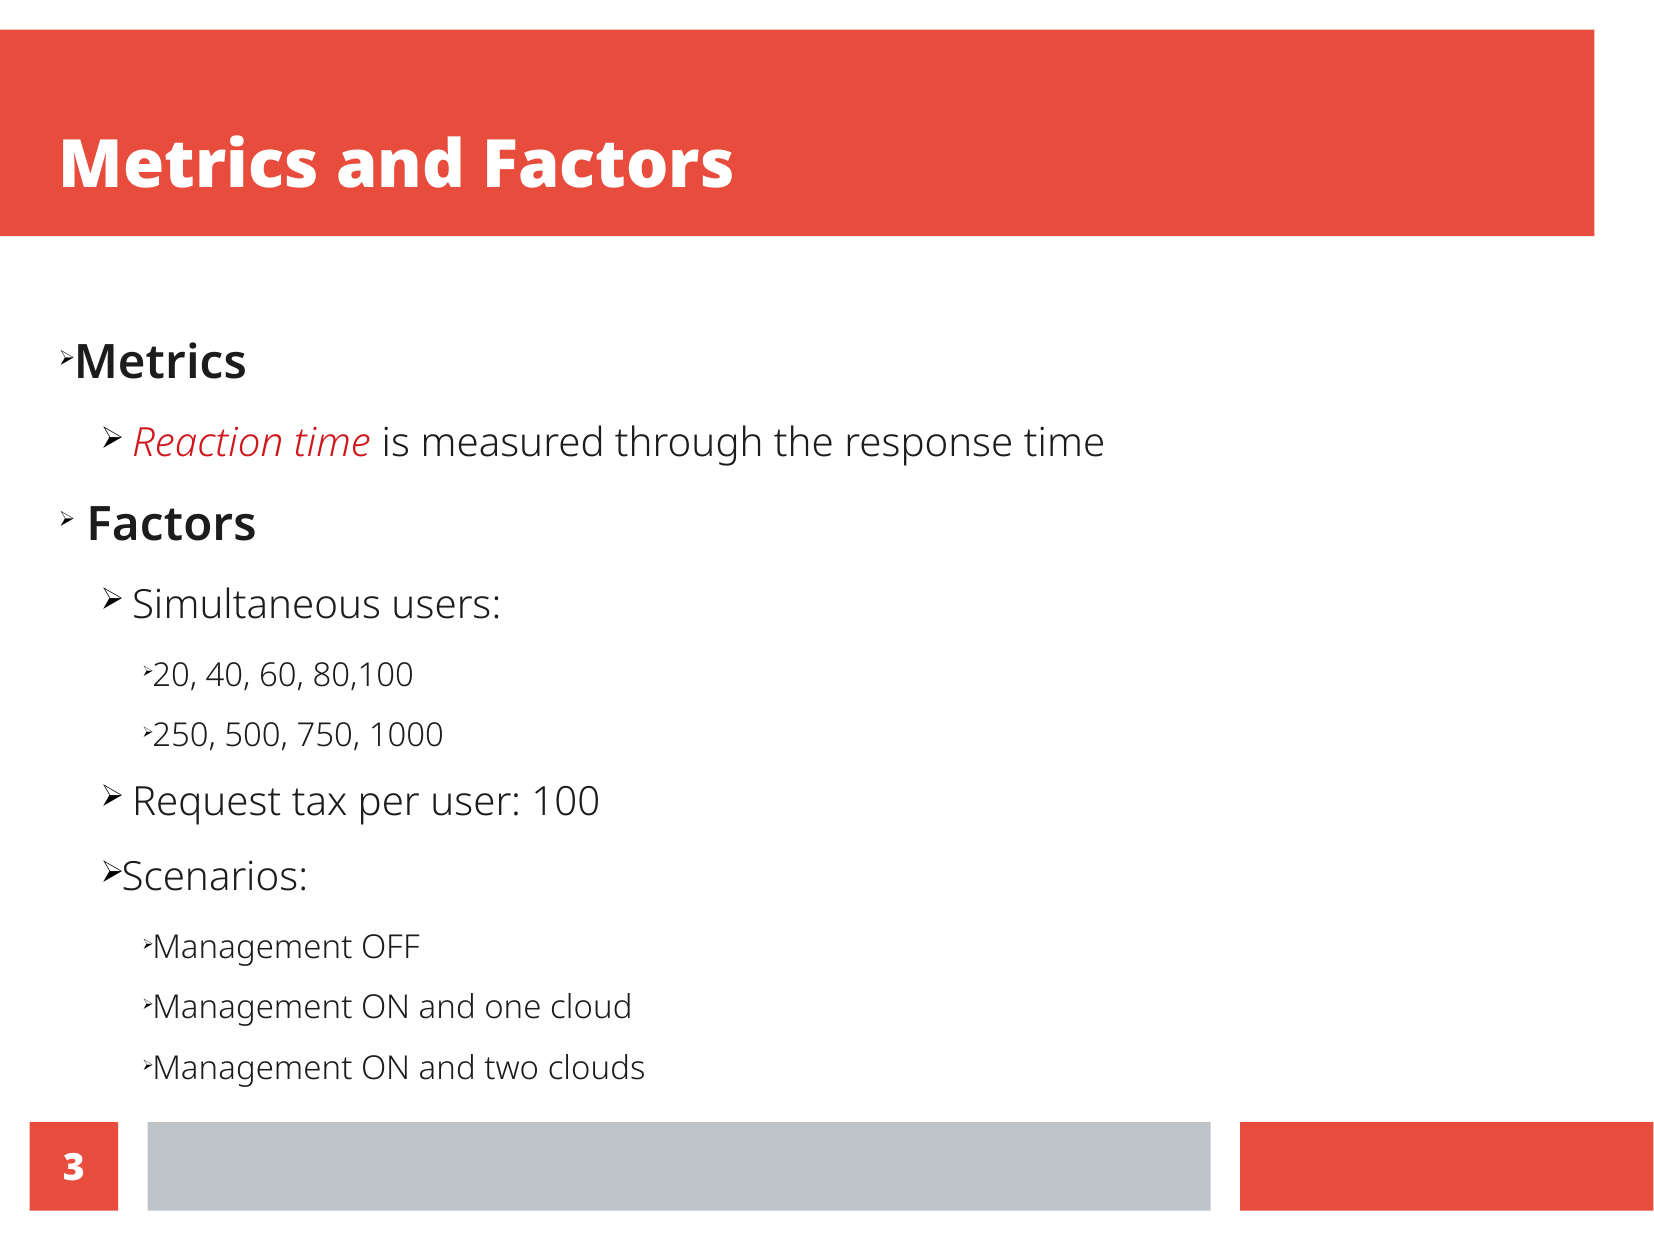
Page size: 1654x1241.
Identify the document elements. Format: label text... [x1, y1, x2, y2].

list Metrics Reaction time is measured through the response time Factors Simultaneous users: 20, 40, 60, 80,100 250, 500, 750, 1000 Request tax per user: 100 Scenarios: Management OFF Management ON and one cloud Management ON and two clouds [59, 324, 1565, 1093]
title Metrics and Factors [59, 59, 1595, 207]
